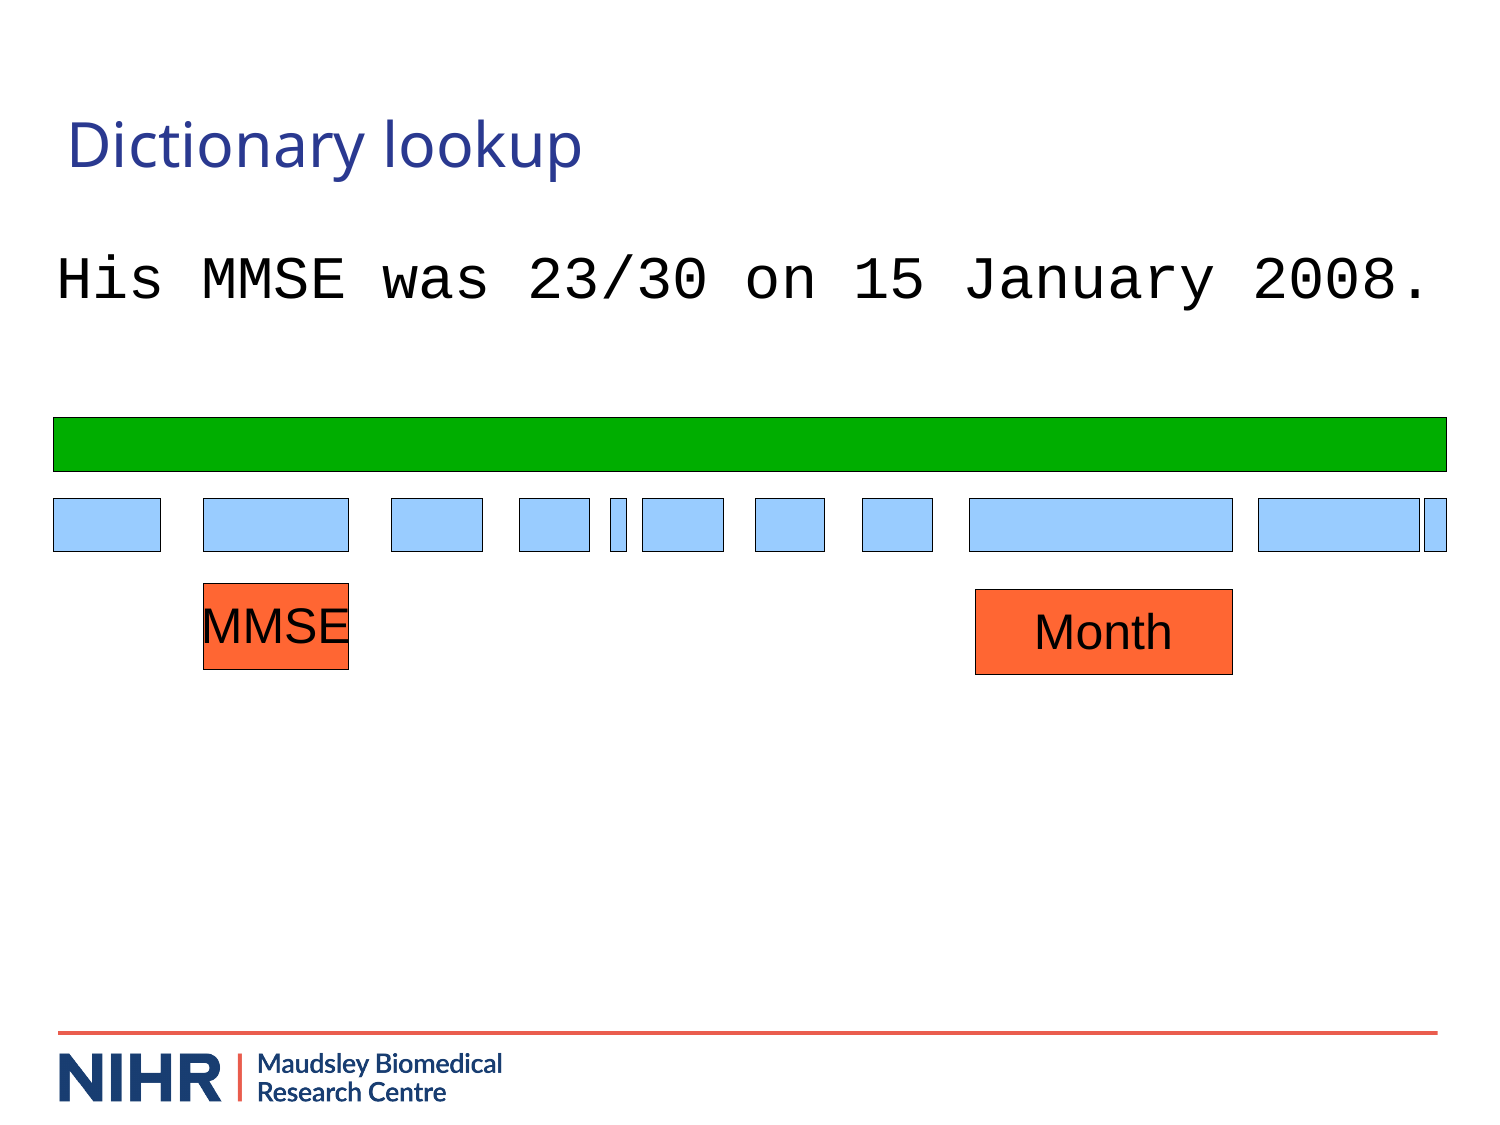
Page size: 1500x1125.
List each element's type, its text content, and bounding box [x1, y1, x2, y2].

text_box [519, 498, 590, 552]
title Dictionary lookup [51, 89, 1449, 223]
text_box [53, 417, 1447, 472]
text_box [1424, 498, 1447, 552]
text_box His MMSE was 23/30 on 15 January 2008. [41, 241, 1457, 341]
text_box MMSE [203, 583, 349, 670]
text_box [642, 498, 724, 552]
text_box [610, 498, 627, 552]
text_box [969, 498, 1233, 552]
text_box [1258, 498, 1420, 552]
text_box Month [975, 589, 1233, 675]
text_box [203, 498, 349, 552]
text_box [391, 498, 483, 552]
text_box [755, 498, 825, 552]
picture [29, 1018, 531, 1125]
text_box [53, 498, 161, 552]
text_box [862, 498, 933, 552]
